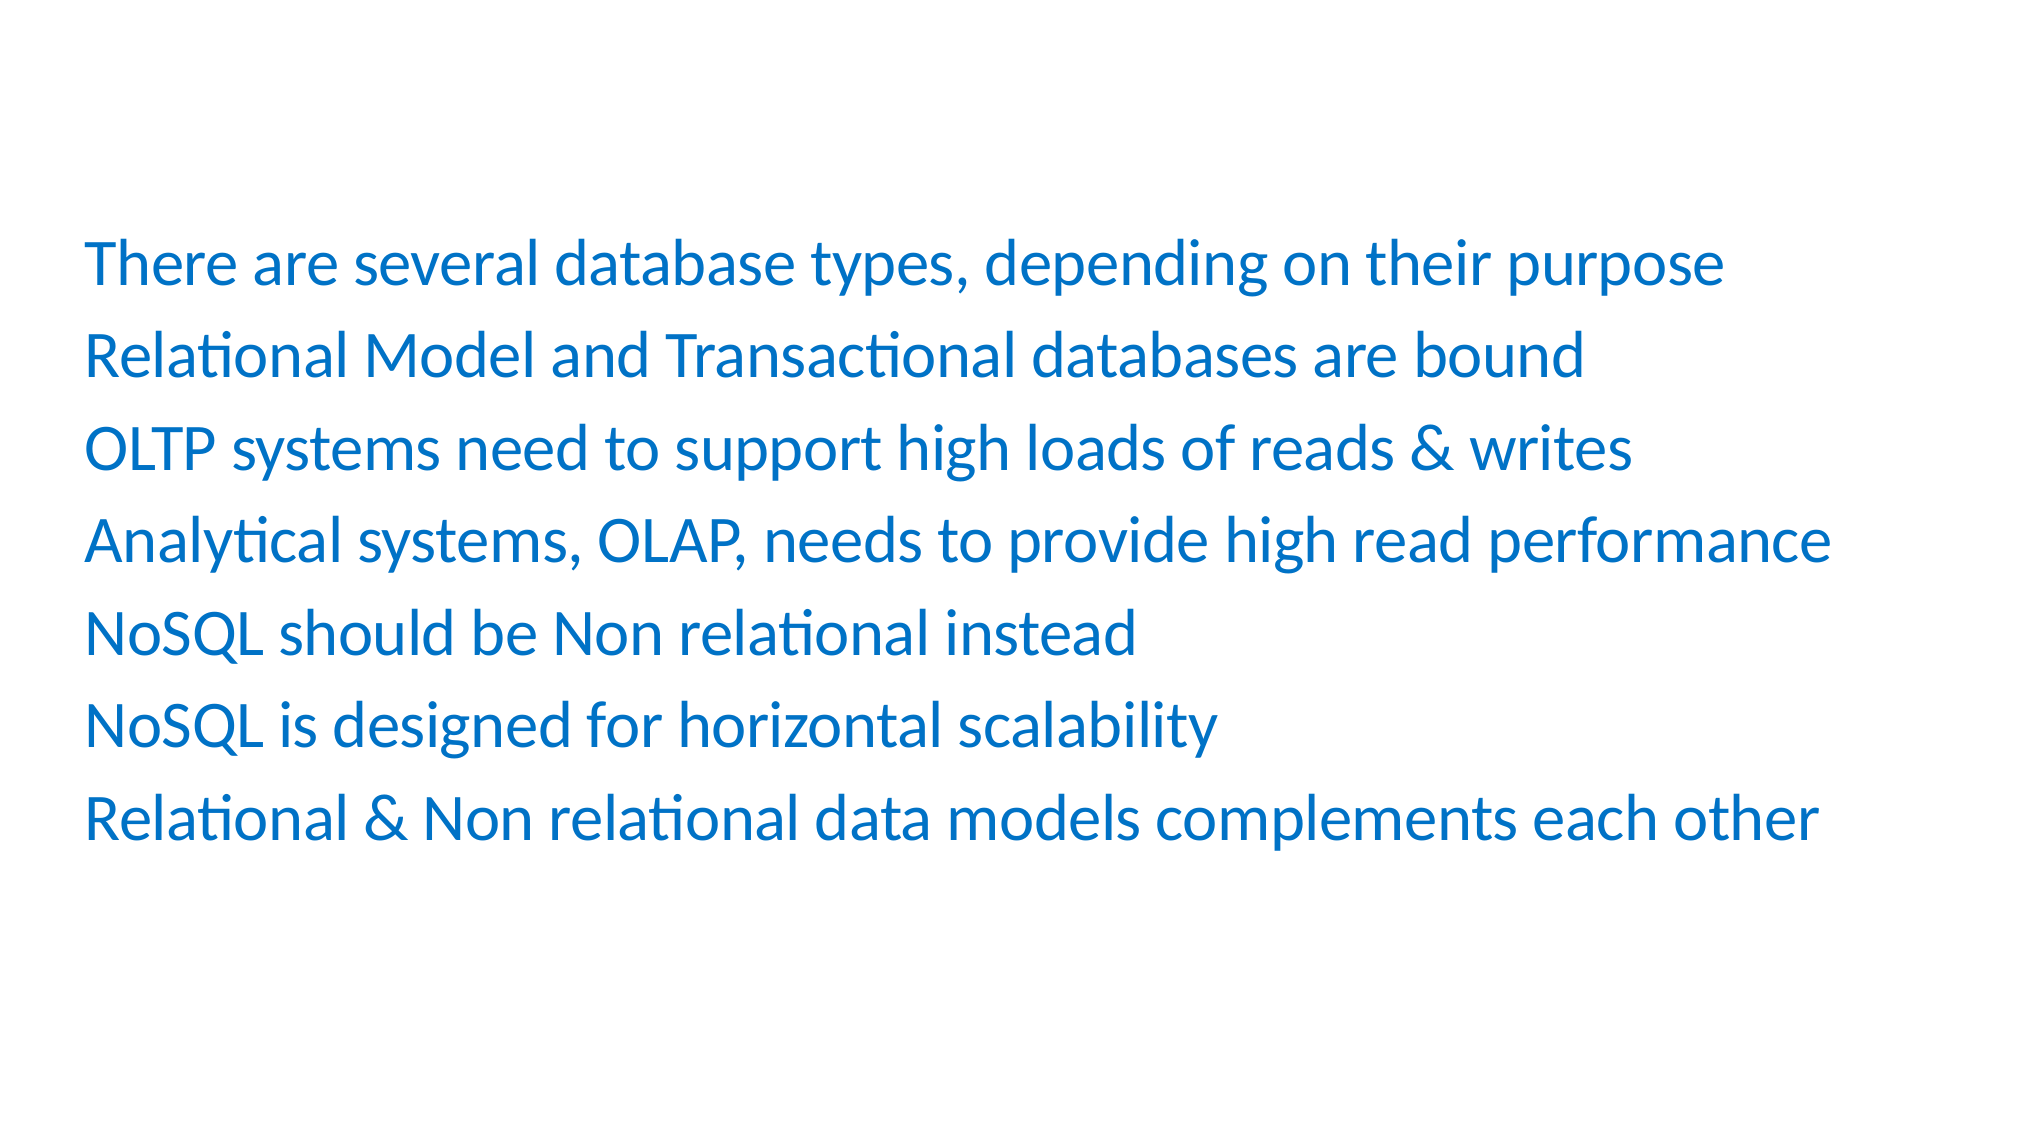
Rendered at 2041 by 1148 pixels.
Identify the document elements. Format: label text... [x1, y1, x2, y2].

list There are several database types, depending on their purpose Relational Model and Transactional databases are bound OLTP systems need to support high loads of reads & writes Analytical systems, OLAP, needs to provide high read performance NoSQL should be Non relational instead NoSQL is designed for horizontal scalability Relational & Non relational data models complements each other [70, 211, 2041, 936]
